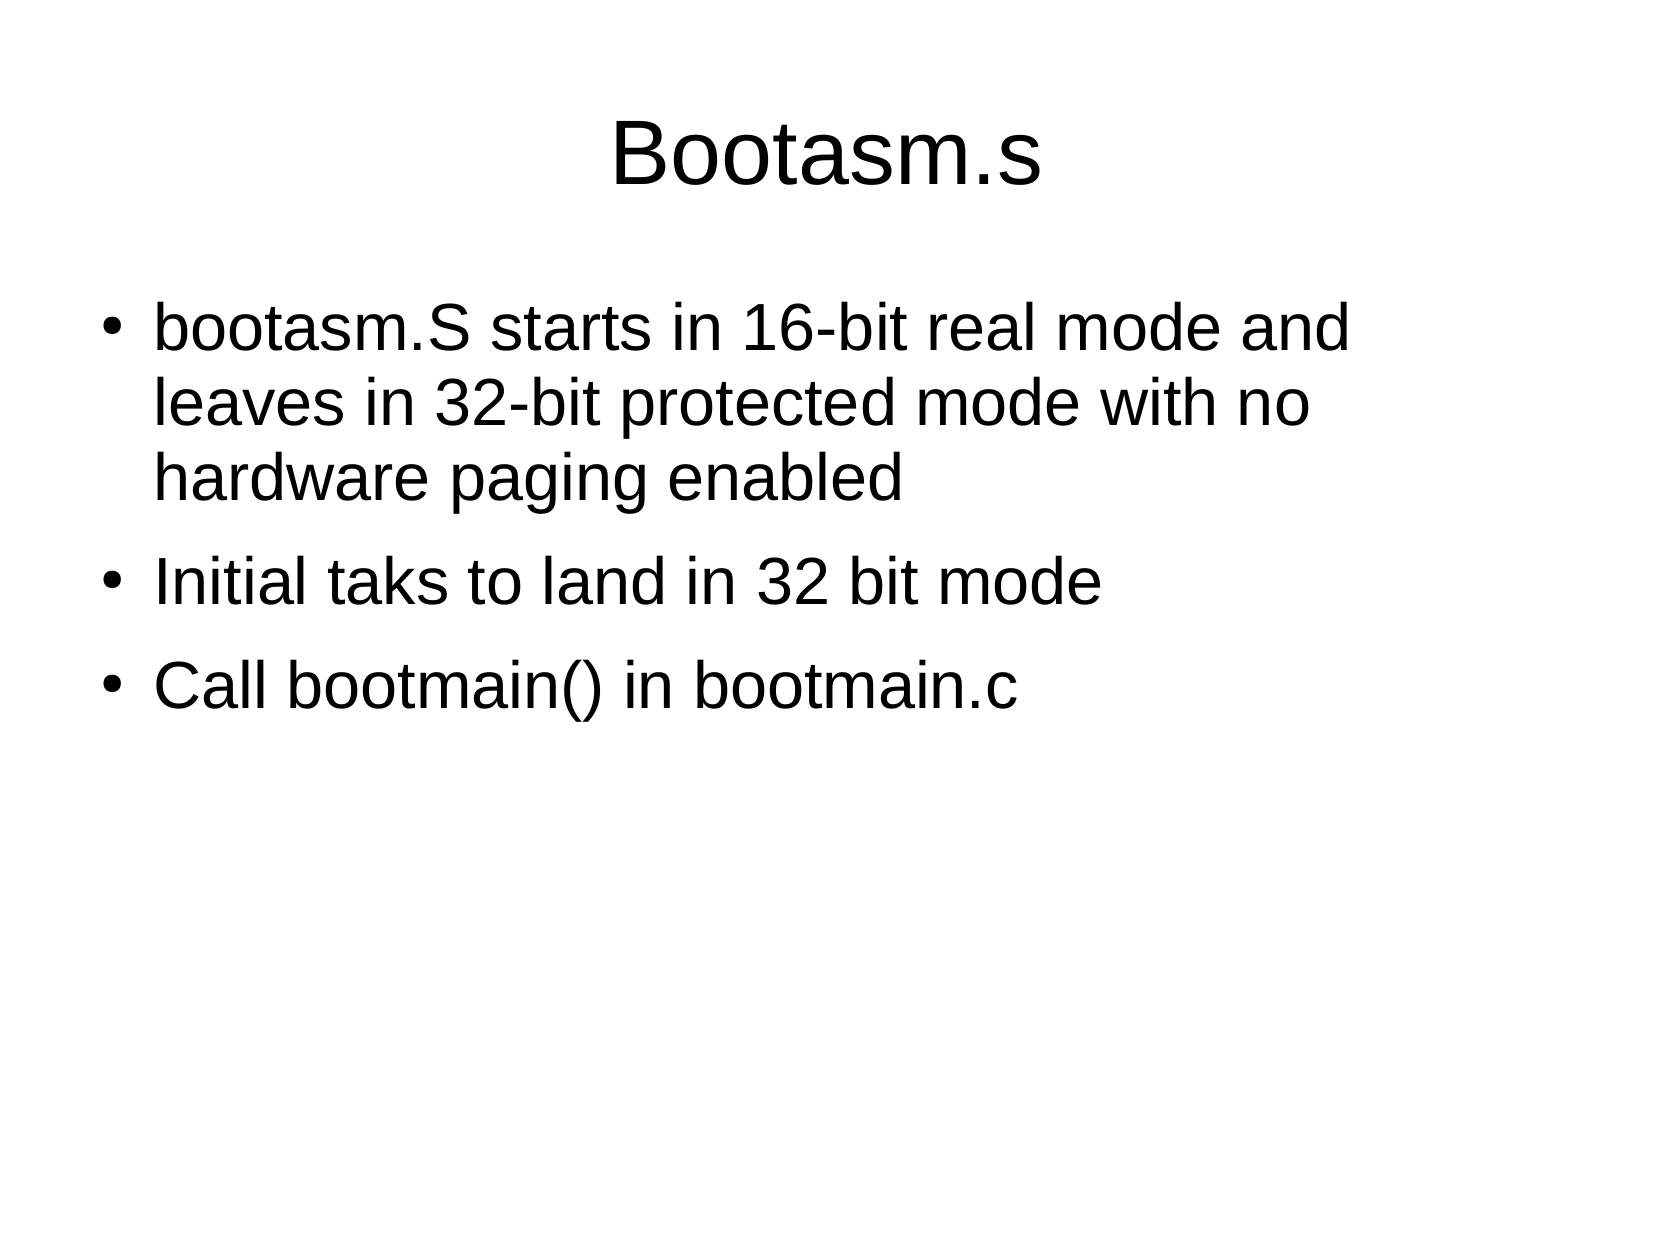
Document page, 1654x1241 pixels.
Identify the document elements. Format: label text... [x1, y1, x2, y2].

title Bootasm.s [82, 49, 1571, 257]
list bootasm.S starts in 16-bit real mode and leaves in 32-bit protected mode with no hardware paging enabled Initial taks to land in 32 bit mode Call bootmain() in bootmain.c [82, 290, 1538, 1010]
